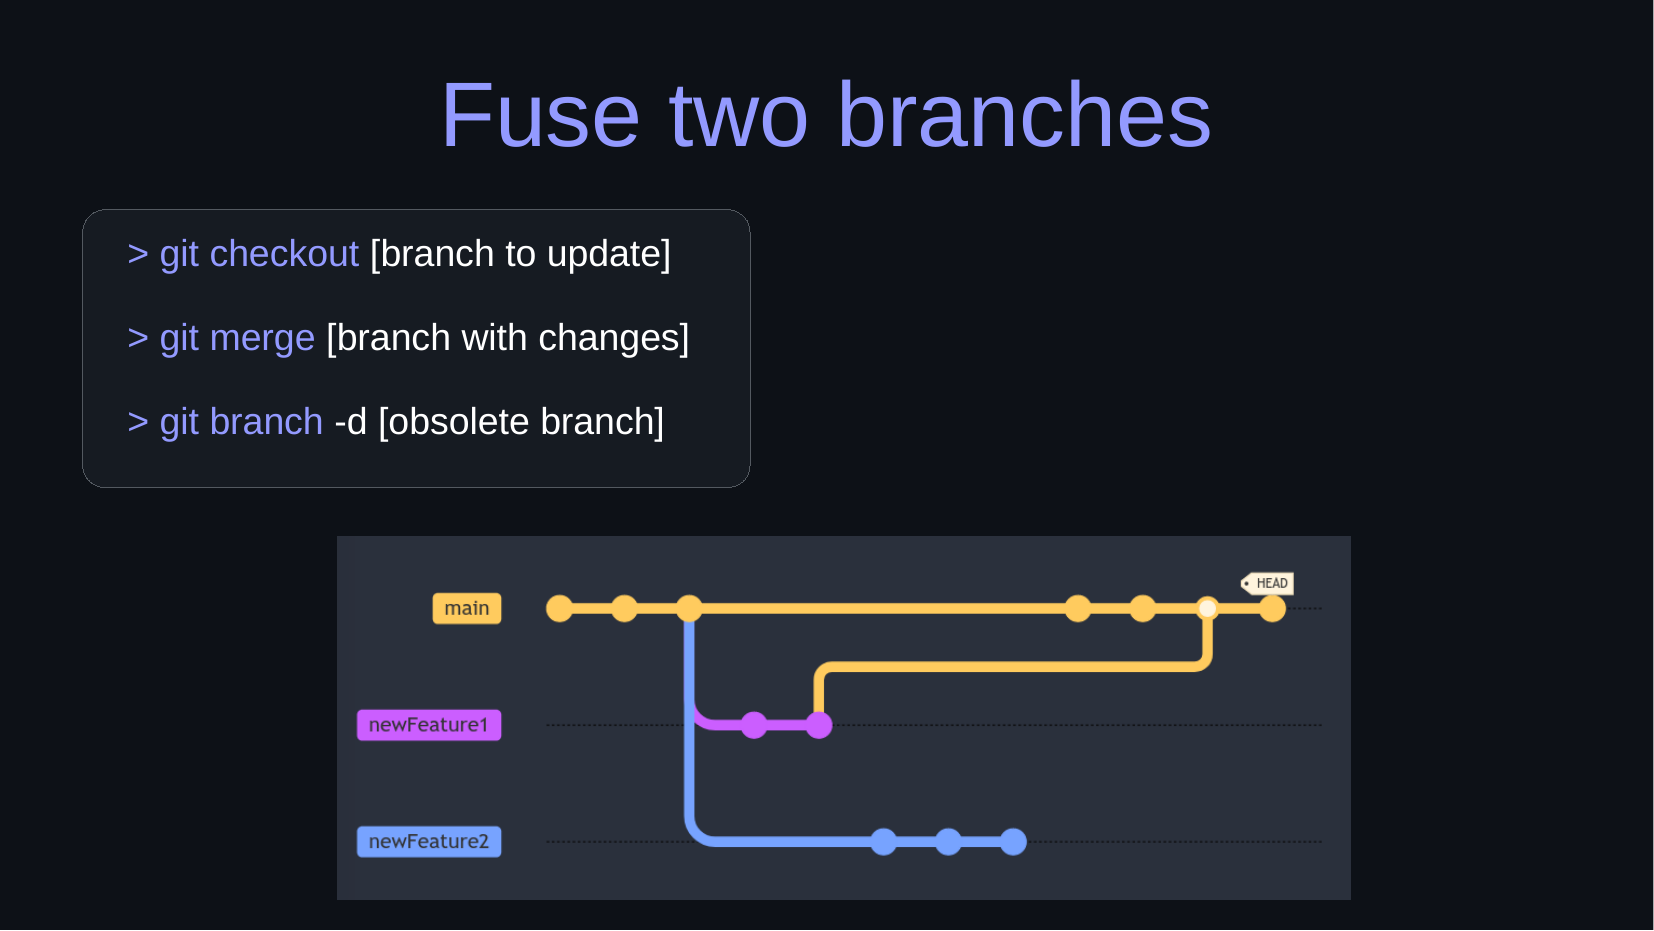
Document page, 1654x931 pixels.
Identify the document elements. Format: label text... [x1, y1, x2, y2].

title Fuse two branches [82, 37, 1571, 193]
text_box [82, 209, 751, 488]
picture [337, 536, 1351, 901]
text_box > git checkout [branch to update] > git merge [branch with changes] > git branch -d [obsolete branch] [112, 225, 751, 450]
